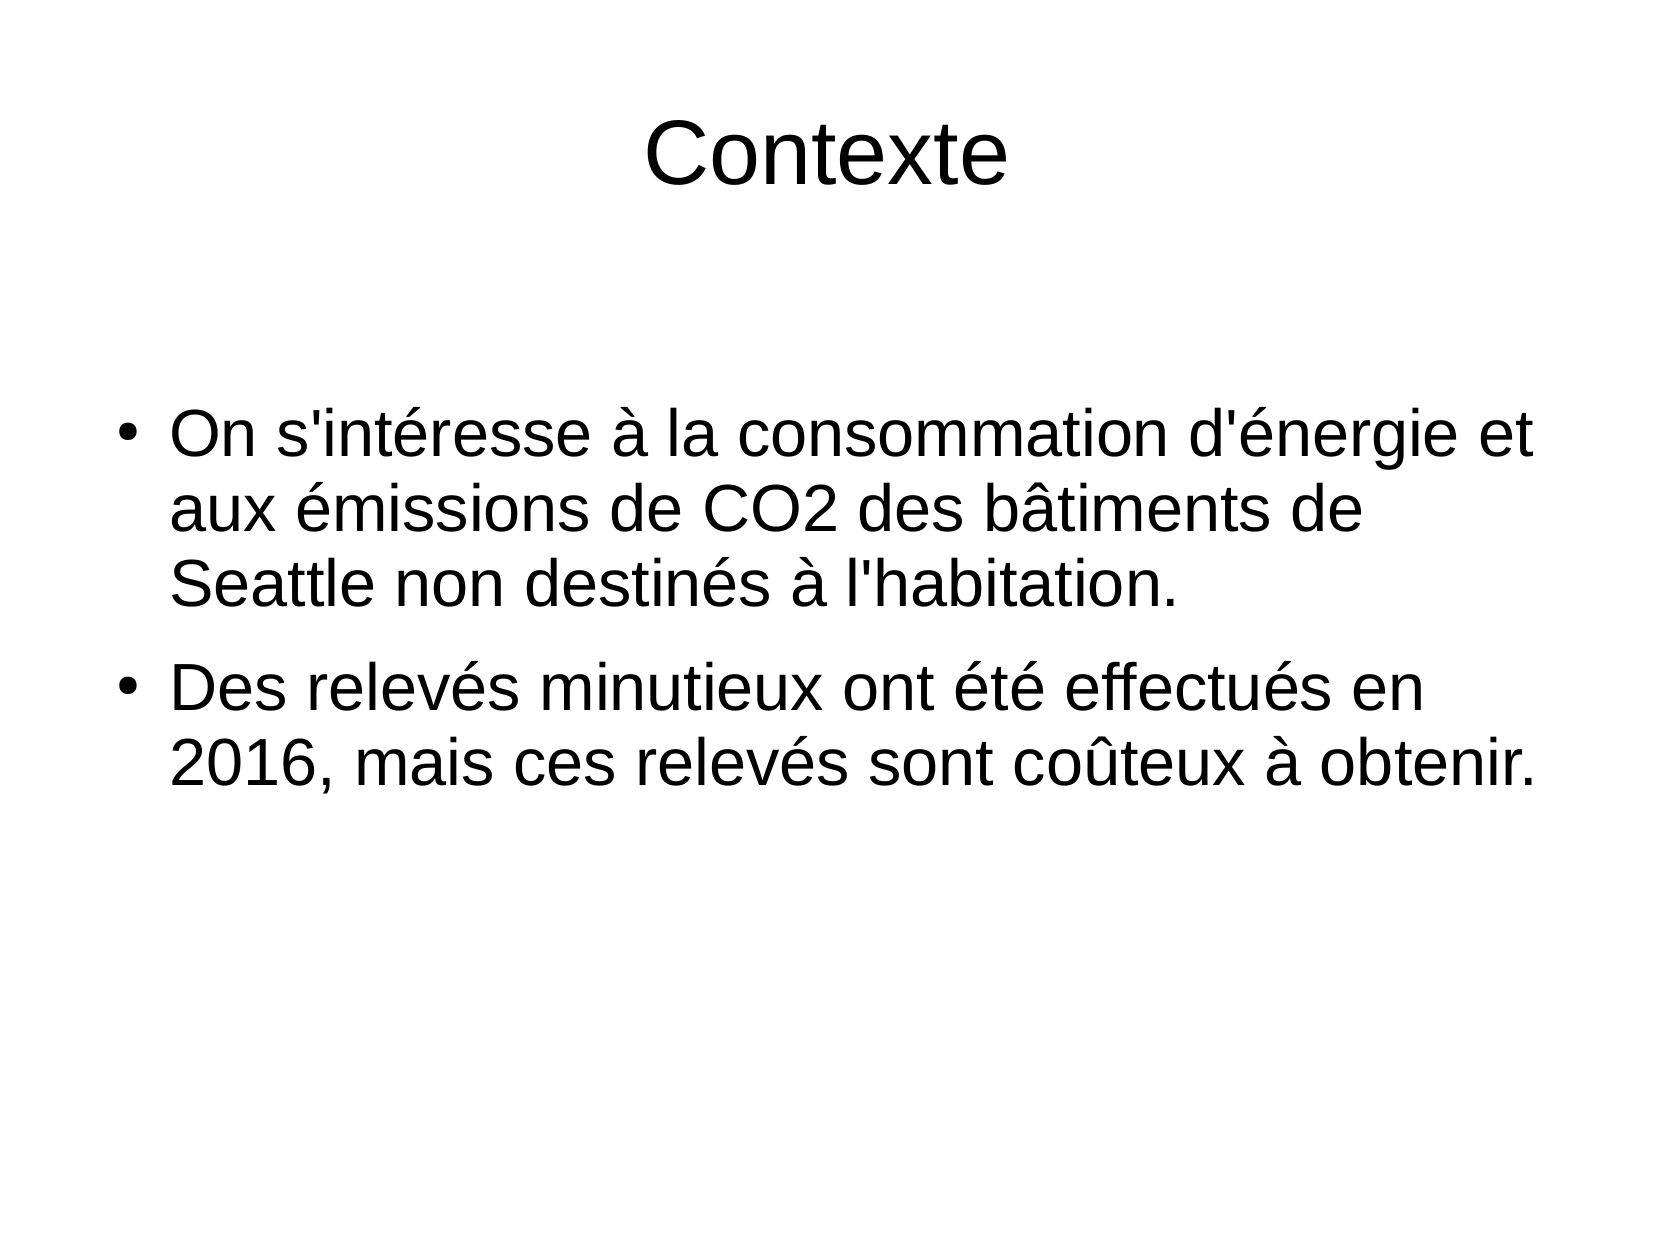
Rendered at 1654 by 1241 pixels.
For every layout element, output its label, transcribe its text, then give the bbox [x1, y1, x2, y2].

title Contexte [82, 49, 1571, 257]
list On s'intéresse à la consommation d'énergie et aux émissions de CO2 des bâtiments de Seattle non destinés à l'habitation. Des relevés minutieux ont été effectués en 2016, mais ces relevés sont coûteux à obtenir. [98, 396, 1587, 1215]
